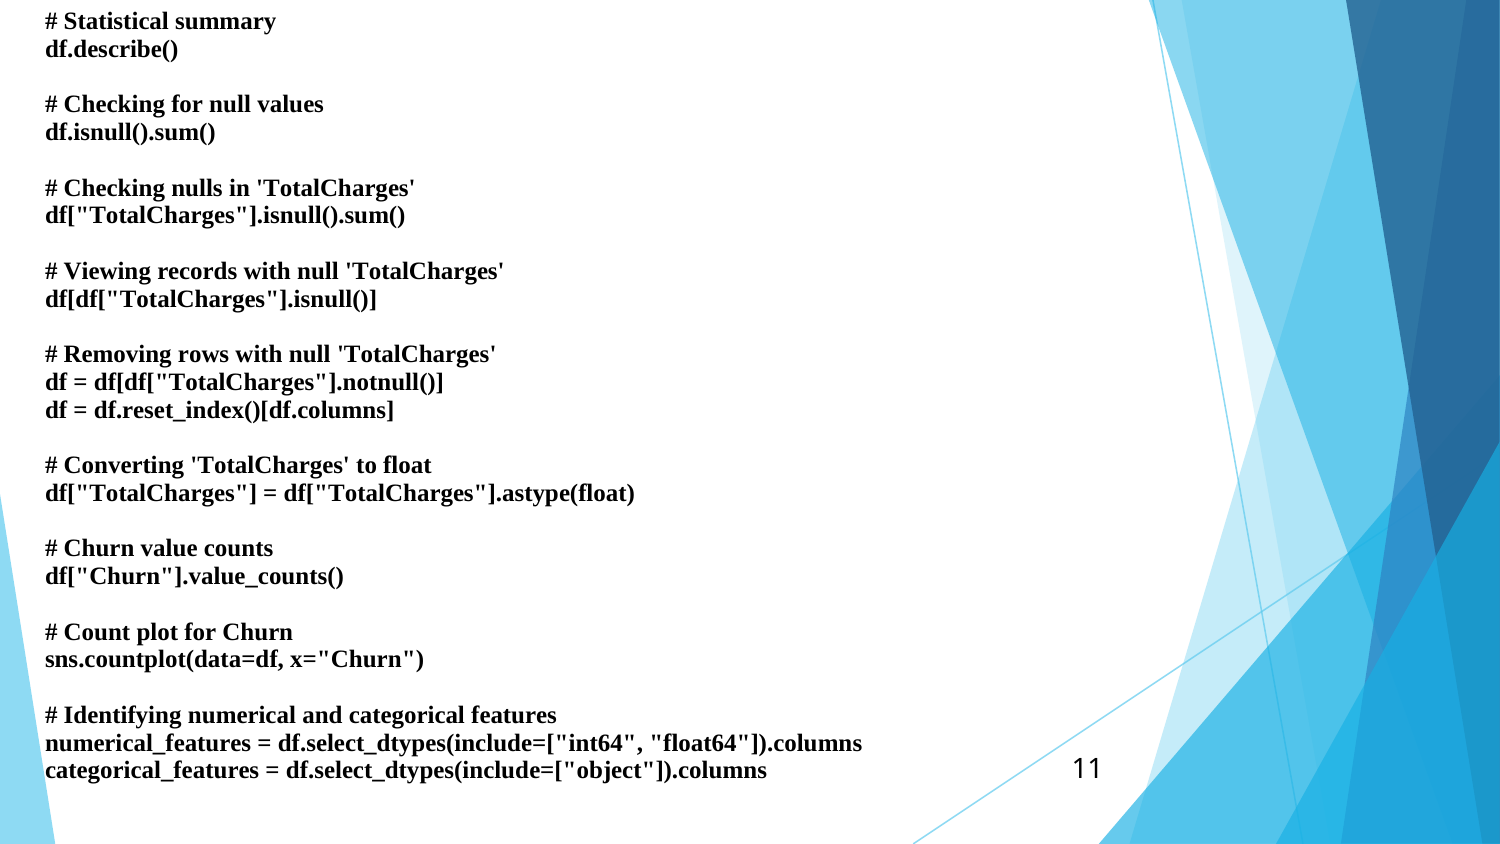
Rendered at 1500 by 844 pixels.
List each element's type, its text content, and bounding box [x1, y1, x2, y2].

text_box # Statistical summary df.describe() # Checking for null values df.isnull().sum() # Checking nulls in 'TotalCharges' df["TotalCharges"].isnull().sum() # Viewing records with null 'TotalCharges' df[df["TotalCharges"].isnull()] # Removing rows with null 'TotalCharges' df = df[df["TotalCharges"].notnull()] df = df.reset_index()[df.columns] # Converting 'TotalCharges' to float df["TotalCharges"] = df["TotalCharges"].astype(float) # Churn value counts df["Churn"].value_counts() # Count plot for Churn sns.countplot(data=df, x="Churn") # Identifying numerical and categorical features numerical_features = df.select_dtypes(include=["int64", "float64"]).columns categorical_features = df.select_dtypes(include=["object"]).columns [30, 0, 1500, 792]
title [0, 31, 1152, 813]
